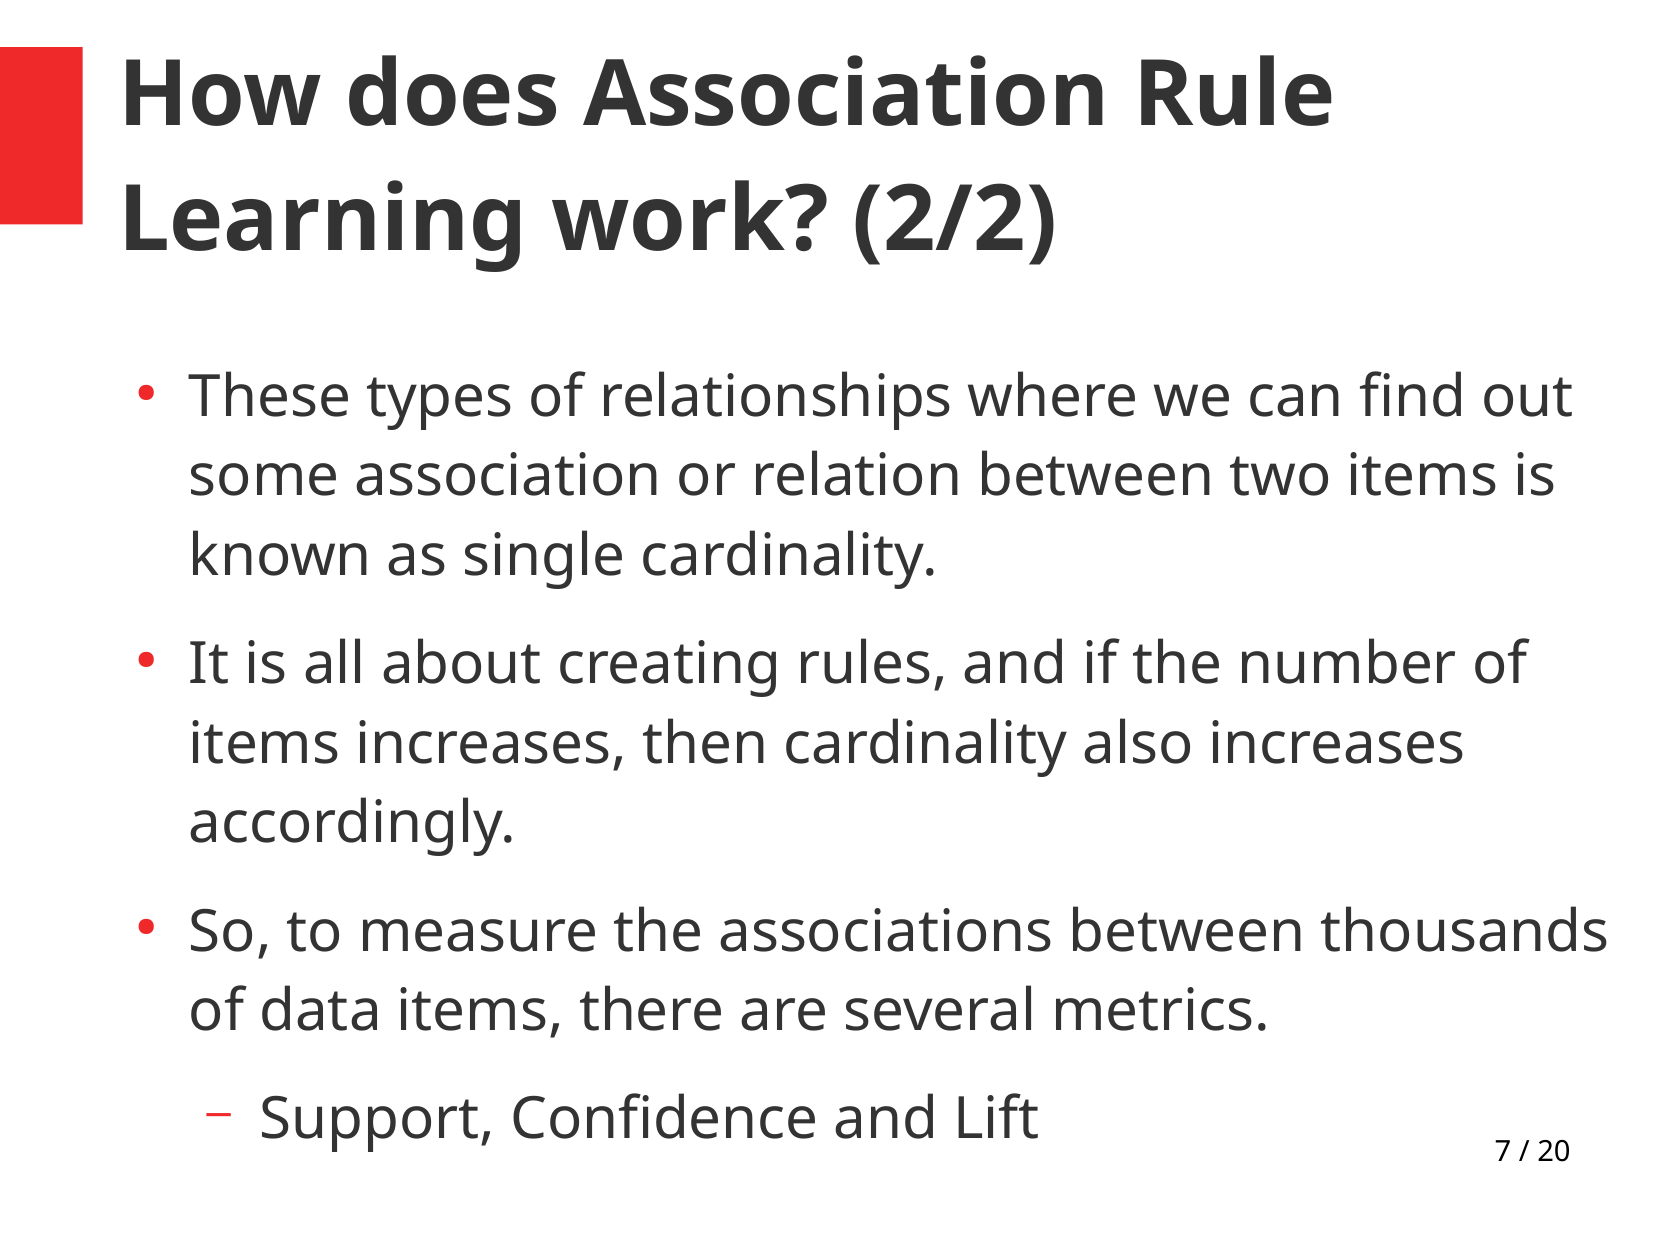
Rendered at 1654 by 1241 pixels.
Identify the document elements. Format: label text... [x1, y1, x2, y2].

list These types of relationships where we can find out some association or relation between two items is known as single cardinality. It is all about creating rules, and if the number of items increases, then cardinality also increases accordingly. So, to measure the associations between thousands of data items, there are several metrics. Support, Confidence and Lift [118, 354, 1654, 1146]
title How does Association Rule Learning work? (2/2) [118, 28, 1571, 278]
